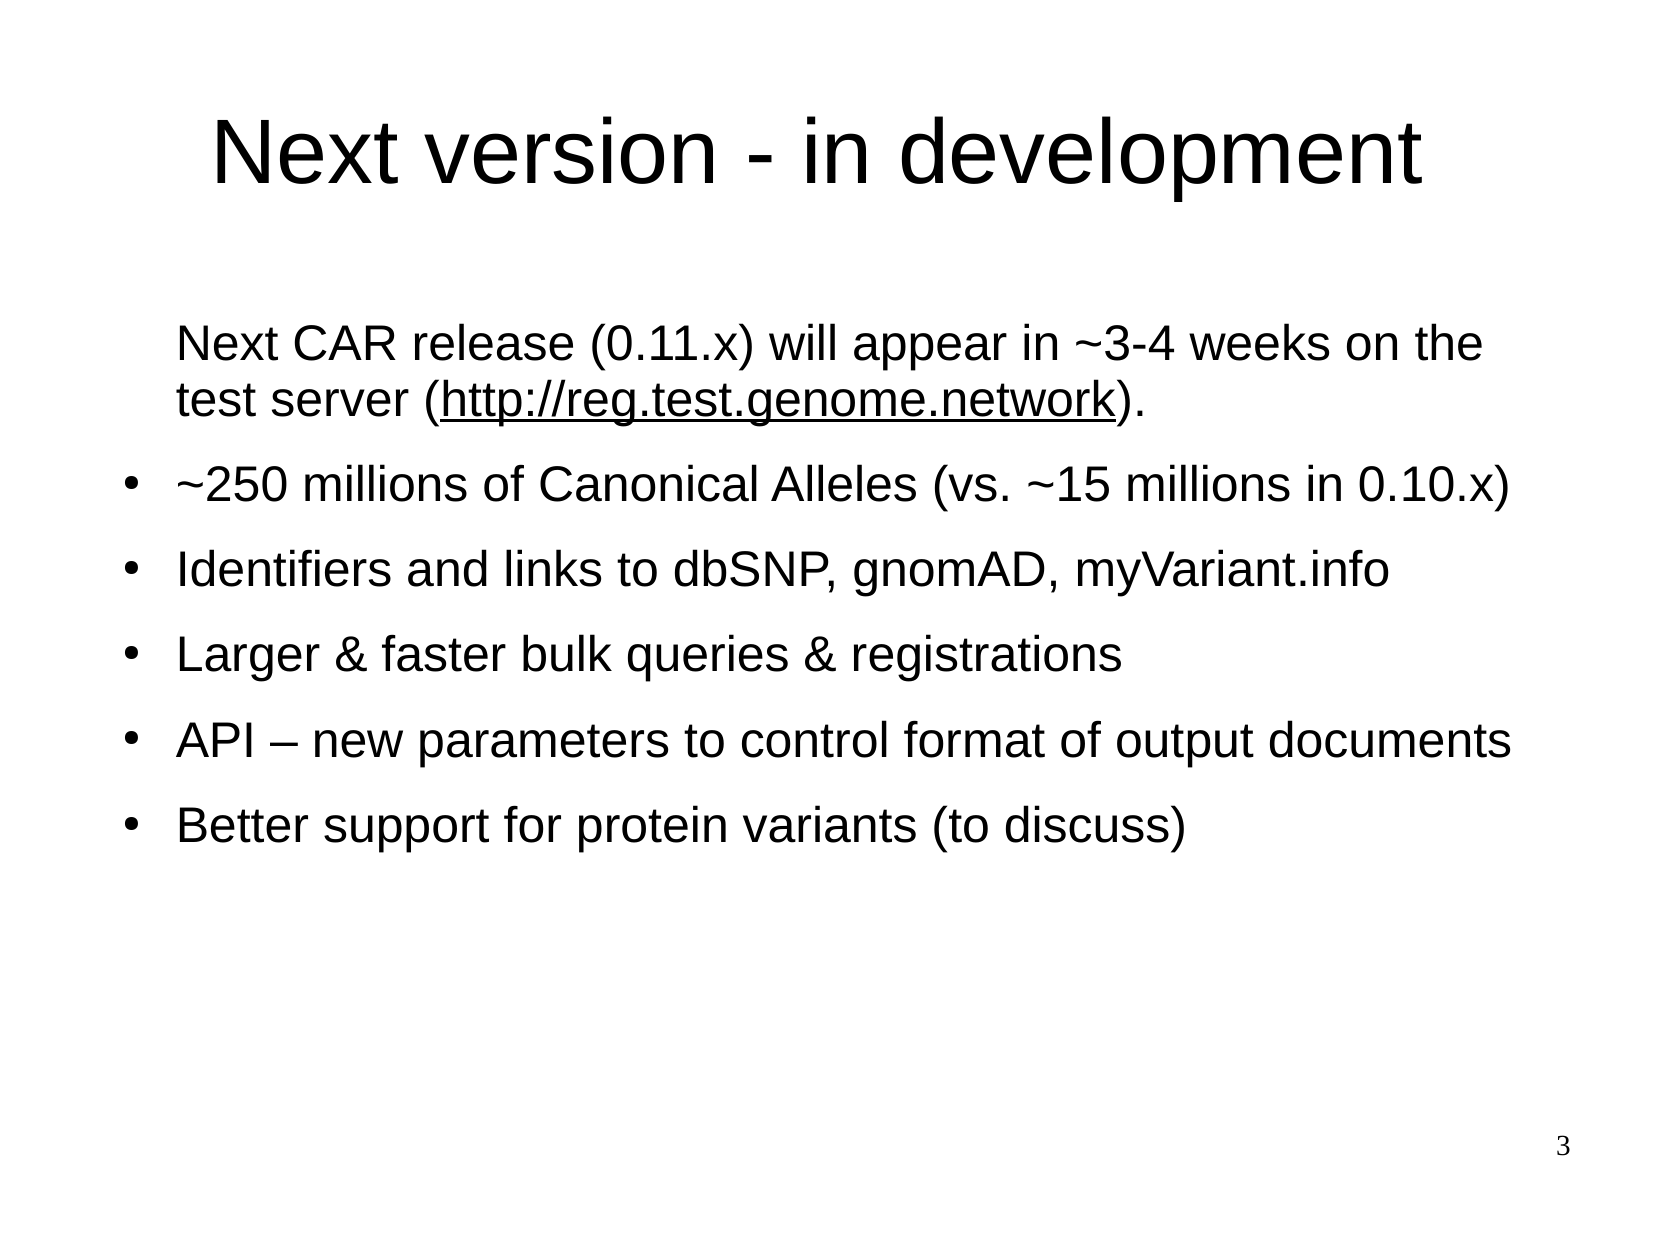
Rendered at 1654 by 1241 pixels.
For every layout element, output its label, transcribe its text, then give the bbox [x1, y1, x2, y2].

list Next CAR release (0.11.x) will appear in ~3-4 weeks on the test server (http://reg.test.genome.network). ~250 millions of Canonical Alleles (vs. ~15 millions in 0.10.x) Identifiers and links to dbSNP, gnomAD, myVariant.info Larger & faster bulk queries & registrations API – new parameters to control format of output documents Better support for protein variants (to discuss) [105, 315, 1531, 1054]
title Next version - in development [165, 47, 1471, 256]
